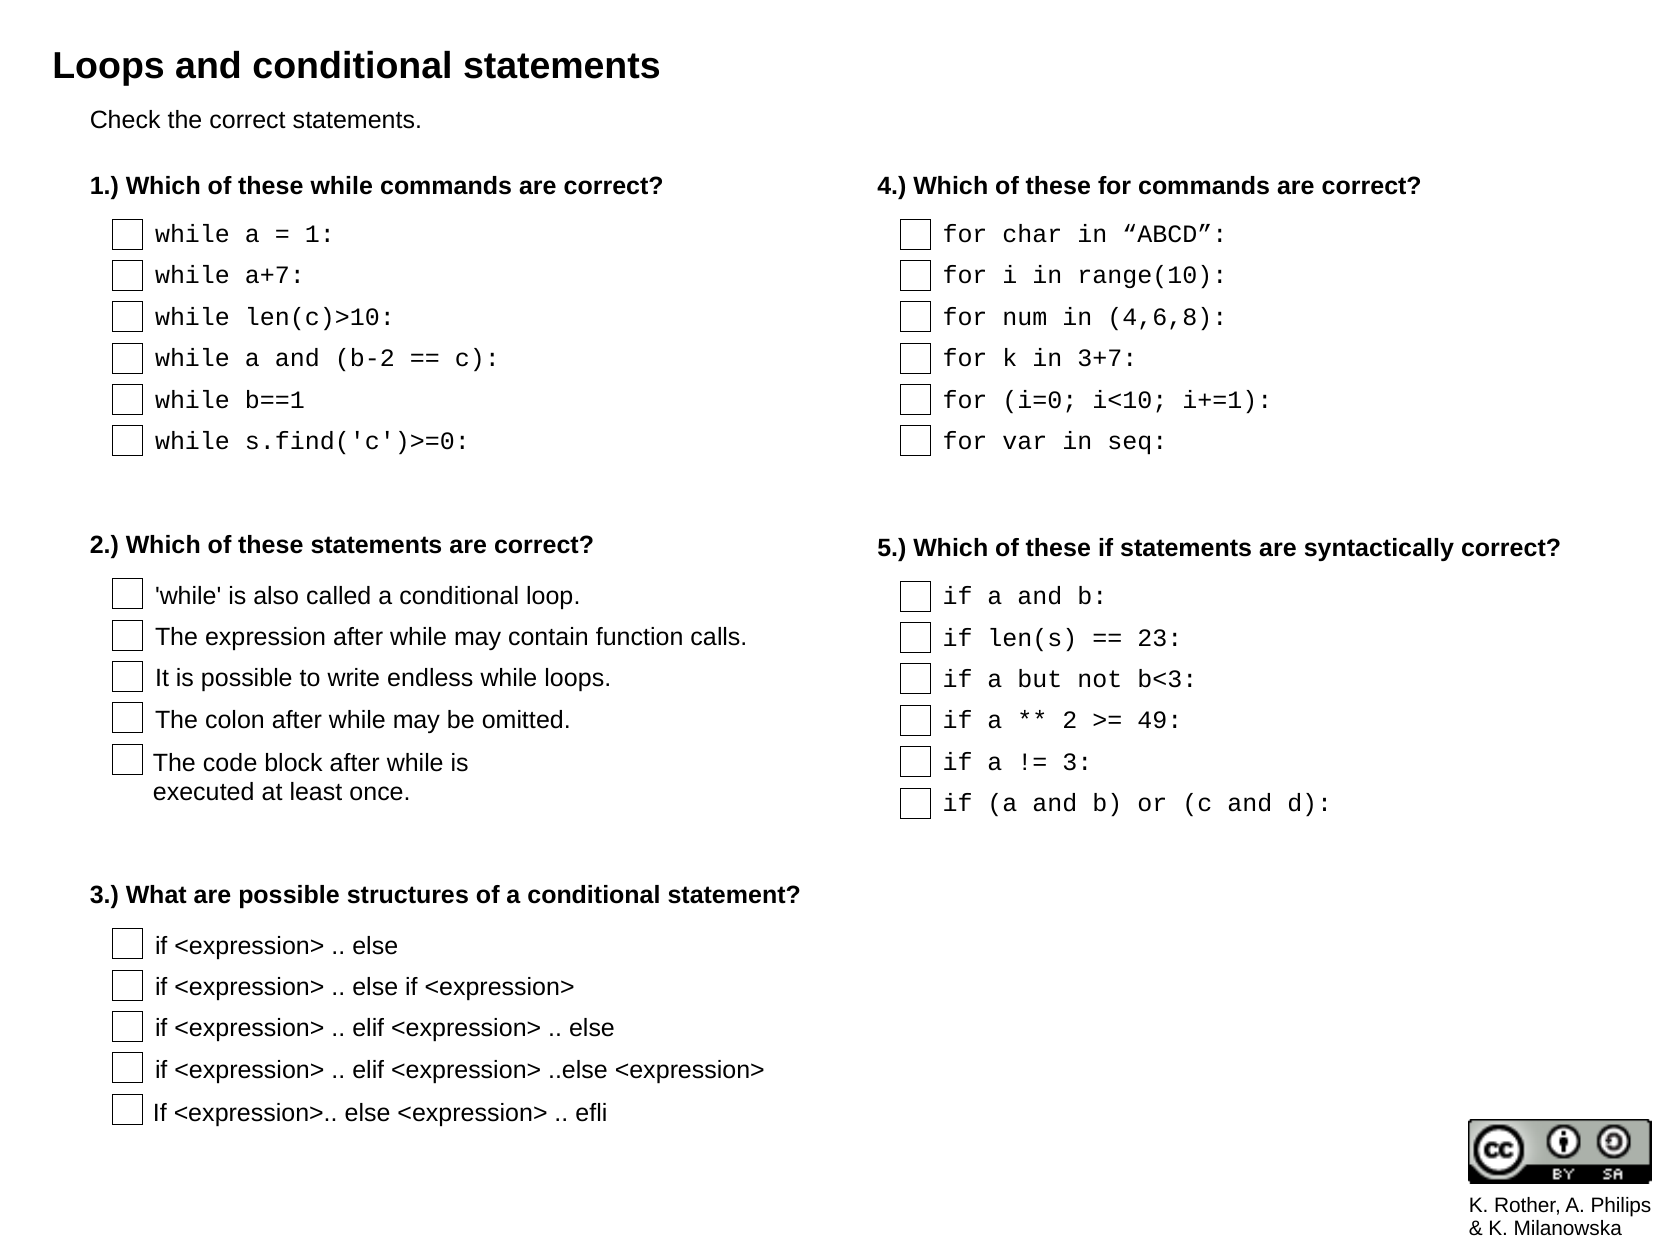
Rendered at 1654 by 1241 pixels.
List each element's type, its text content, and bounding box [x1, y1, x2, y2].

text_box [112, 1011, 140, 1042]
text_box while a+7: [140, 259, 553, 300]
text_box [112, 260, 140, 291]
text_box [112, 661, 140, 692]
text_box [112, 928, 140, 959]
text_box [900, 622, 927, 653]
text_box [112, 620, 140, 651]
text_box while len(c)>10: [140, 300, 553, 338]
text_box [900, 260, 927, 291]
text_box The colon after while may be omitted. [140, 698, 751, 742]
text_box if <expression> .. elif <expression> .. else [140, 1009, 676, 1048]
text_box [900, 581, 927, 612]
text_box [900, 788, 927, 819]
text_box [112, 425, 140, 456]
text_box [112, 1052, 140, 1083]
text_box if a != 3: [927, 742, 1341, 783]
text_box [112, 970, 140, 1001]
text_box if <expression> .. elif <expression> ..else <expression> [140, 1048, 788, 1092]
text_box The code block after while is executed at least once. [138, 741, 551, 814]
text_box for num in (4,6,8): [927, 300, 1341, 338]
text_box if a but not b<3: [927, 662, 1341, 700]
text_box if a ** 2 >= 49: [927, 700, 1341, 742]
text_box 2.) Which of these statements are correct? [75, 509, 788, 563]
text_box 4.) Which of these for commands are correct? [862, 150, 1576, 290]
text_box for i in range(10): [927, 259, 1341, 300]
text_box for char in “ABCD”: [927, 214, 1341, 259]
text_box [112, 578, 140, 609]
text_box 3.) What are possible structures of a conditional statement? [75, 859, 901, 913]
text_box [900, 219, 927, 250]
text_box [112, 343, 140, 374]
text_box 5.) Which of these if statements are syntactically correct? [862, 512, 1613, 653]
text_box while s.find('c')>=0: [140, 421, 553, 465]
text_box for var in seq: [927, 421, 1341, 465]
text_box if len(s) == 23: [927, 621, 1341, 662]
text_box [900, 343, 927, 374]
text_box if (a and b) or (c and d): [927, 783, 1426, 828]
text_box while a and (b-2 == c): [140, 338, 553, 379]
text_box 'while' is also called a conditional loop. [140, 574, 601, 618]
text_box [112, 384, 140, 415]
text_box If <expression>.. else <expression> .. efli [138, 1091, 713, 1135]
text_box [900, 705, 927, 736]
text_box if <expression> .. else if <expression> [140, 965, 713, 1009]
text_box while a = 1: [140, 214, 553, 259]
text_box Check the correct statements. [75, 98, 526, 150]
text_box [900, 384, 927, 415]
text_box for k in 3+7: [927, 338, 1341, 379]
text_box [112, 702, 140, 733]
text_box 1.) Which of these while commands are correct? [75, 150, 788, 290]
text_box [112, 744, 138, 775]
text_box It is possible to write endless while loops. [140, 659, 676, 698]
text_box [900, 746, 927, 777]
text_box The expression after while may contain function calls. [140, 615, 788, 659]
text_box [900, 301, 927, 332]
picture [1468, 1119, 1652, 1184]
text_box [112, 301, 140, 332]
text_box if <expression> .. else [140, 924, 601, 968]
text_box [900, 663, 927, 694]
text_box [900, 425, 927, 456]
text_box if a and b: [927, 576, 1341, 621]
text_box while b==1 [140, 379, 553, 421]
text_box Loops and conditional statements [37, 37, 751, 100]
text_box [112, 219, 140, 250]
text_box [112, 1094, 138, 1125]
text_box for (i=0; i<10; i+=1): [927, 379, 1341, 421]
